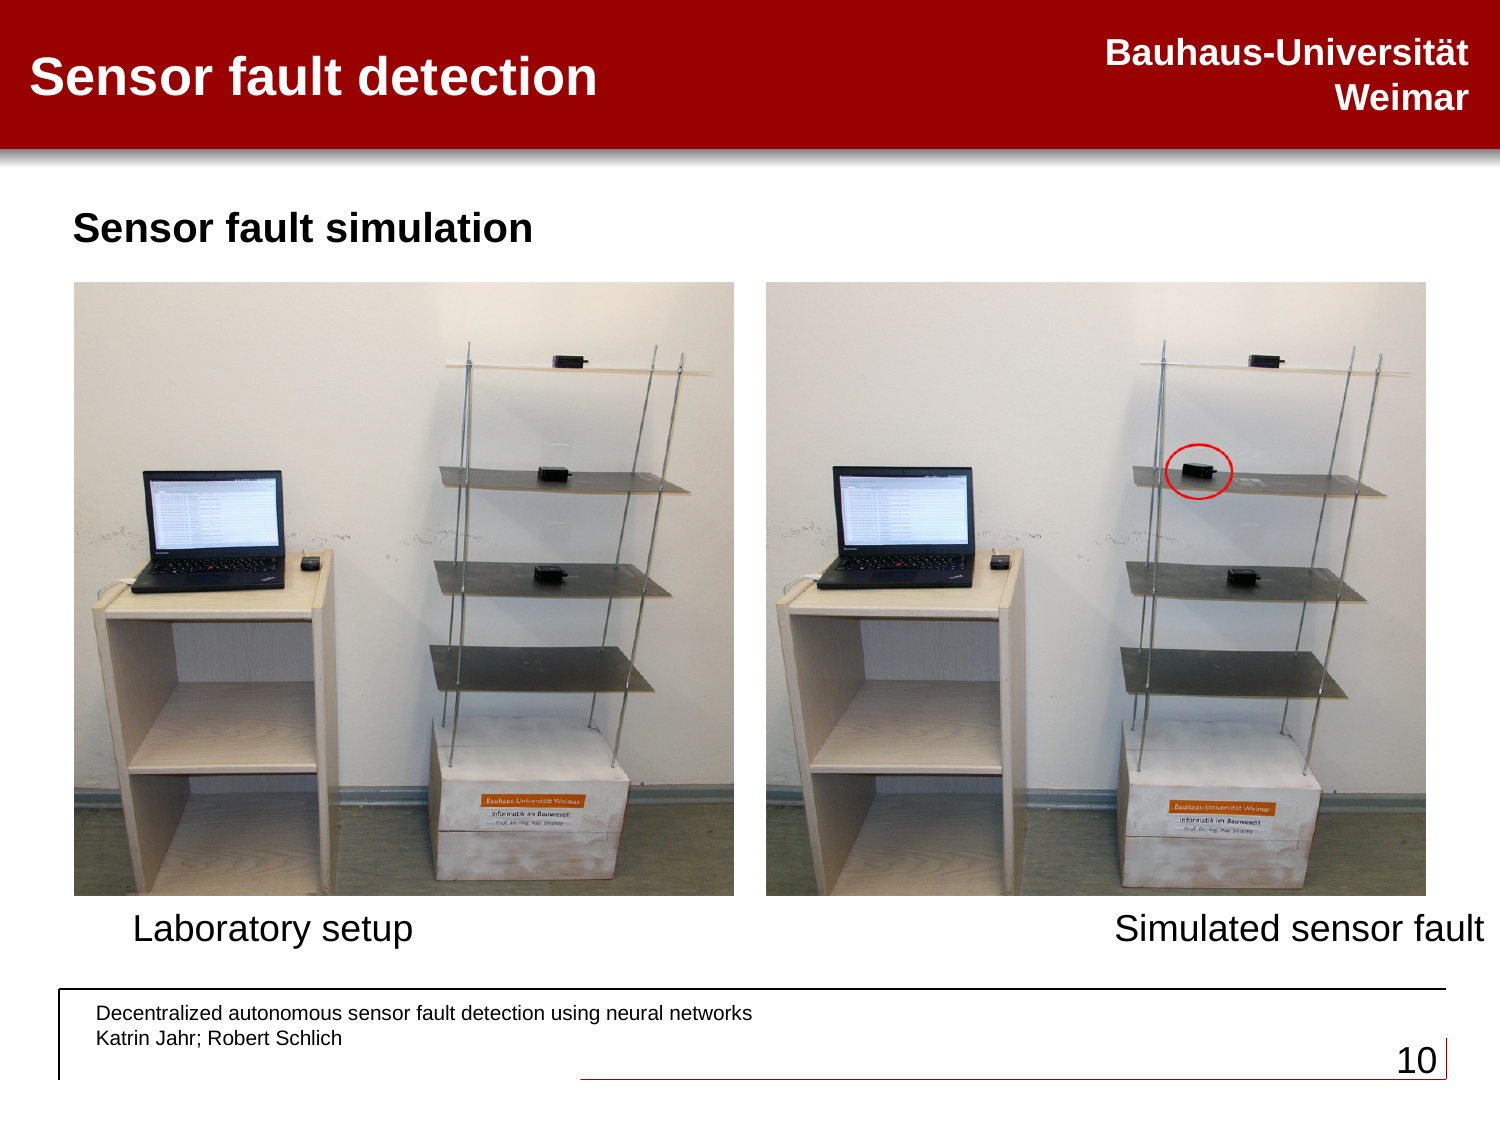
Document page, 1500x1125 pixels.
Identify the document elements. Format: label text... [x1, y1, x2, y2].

text_box Sensor fault detection [29, 0, 1103, 153]
picture [766, 282, 1426, 896]
text_box Laboratory setup Simulated sensor fault [57, 896, 1500, 953]
picture [74, 282, 734, 896]
text_box Sensor fault simulation [57, 193, 1500, 256]
